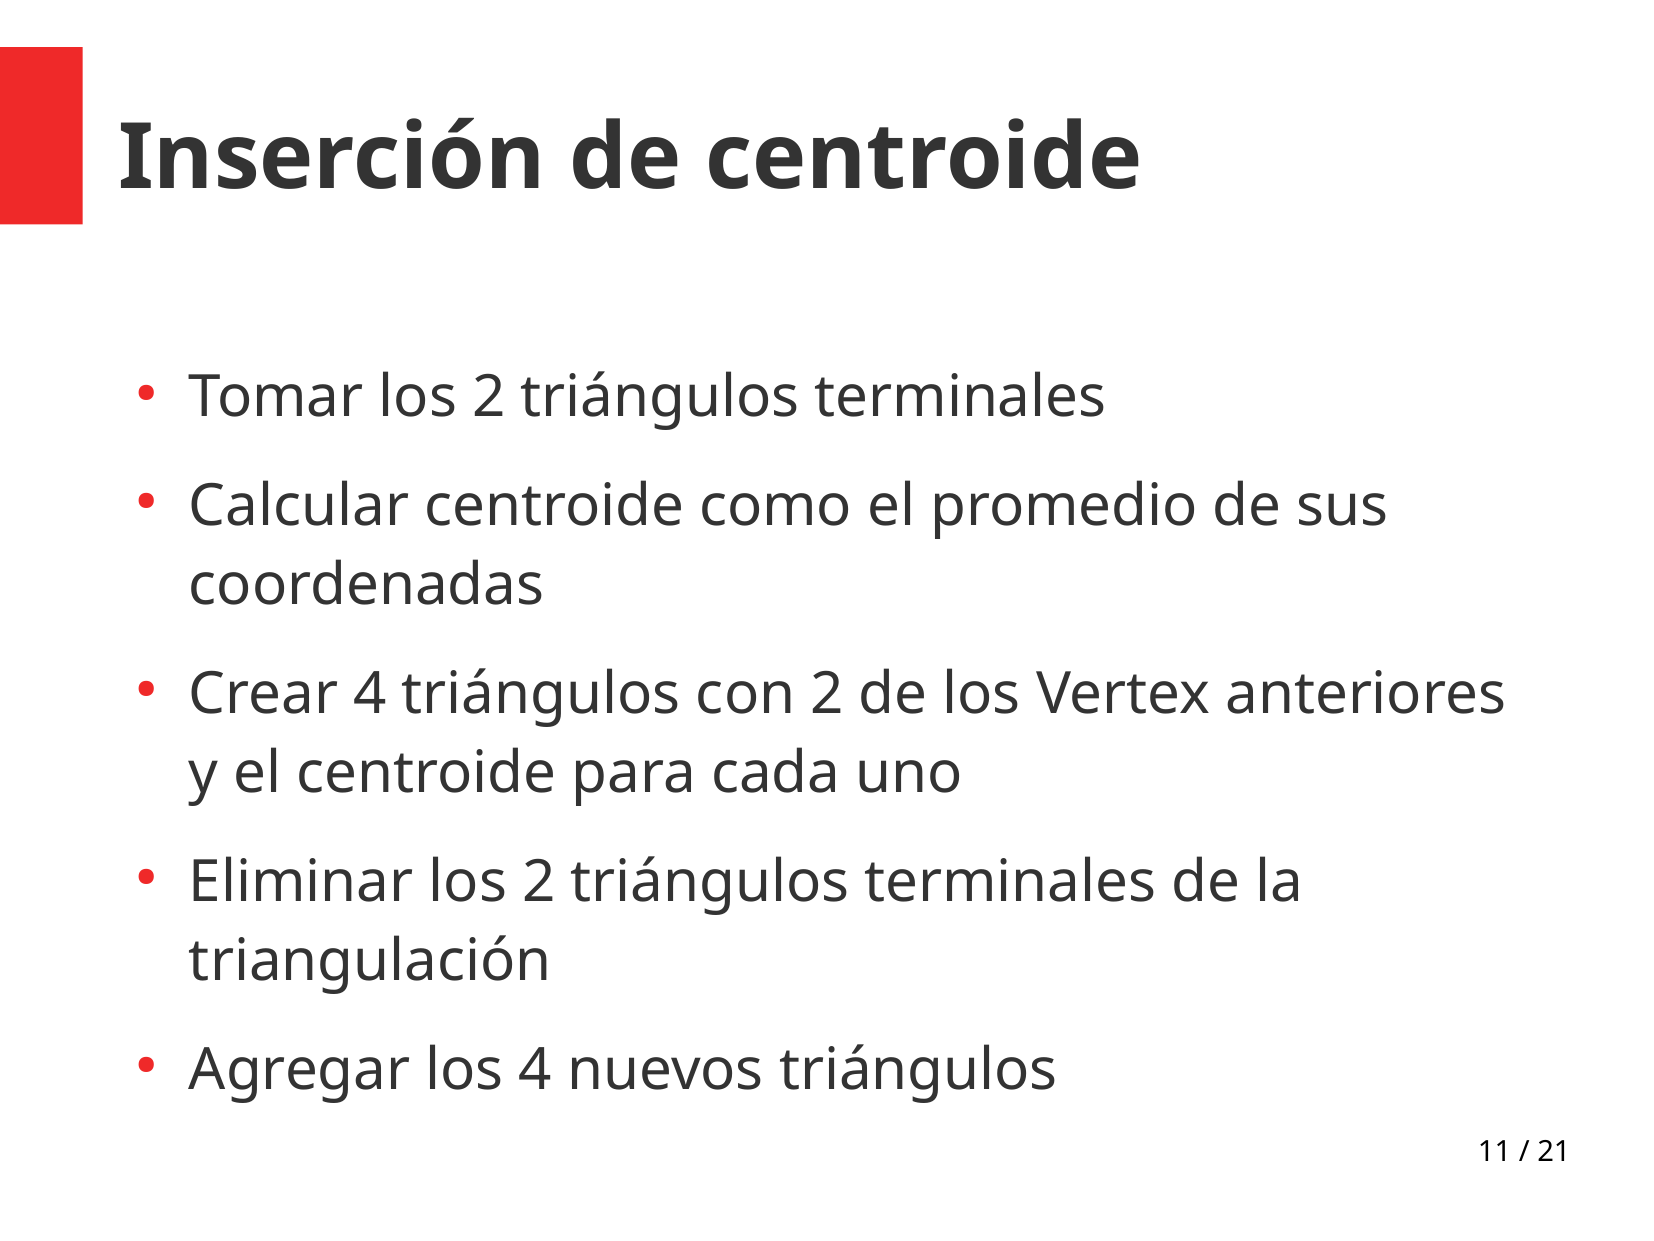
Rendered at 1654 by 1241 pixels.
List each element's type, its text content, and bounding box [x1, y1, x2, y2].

list Tomar los 2 triángulos terminales Calcular centroide como el promedio de sus coordenadas Crear 4 triángulos con 2 de los Vertex anteriores y el centroide para cada uno Eliminar los 2 triángulos terminales de la triangulación Agregar los 4 nuevos triángulos [118, 354, 1536, 1074]
title Inserción de centroide [118, 49, 1571, 257]
